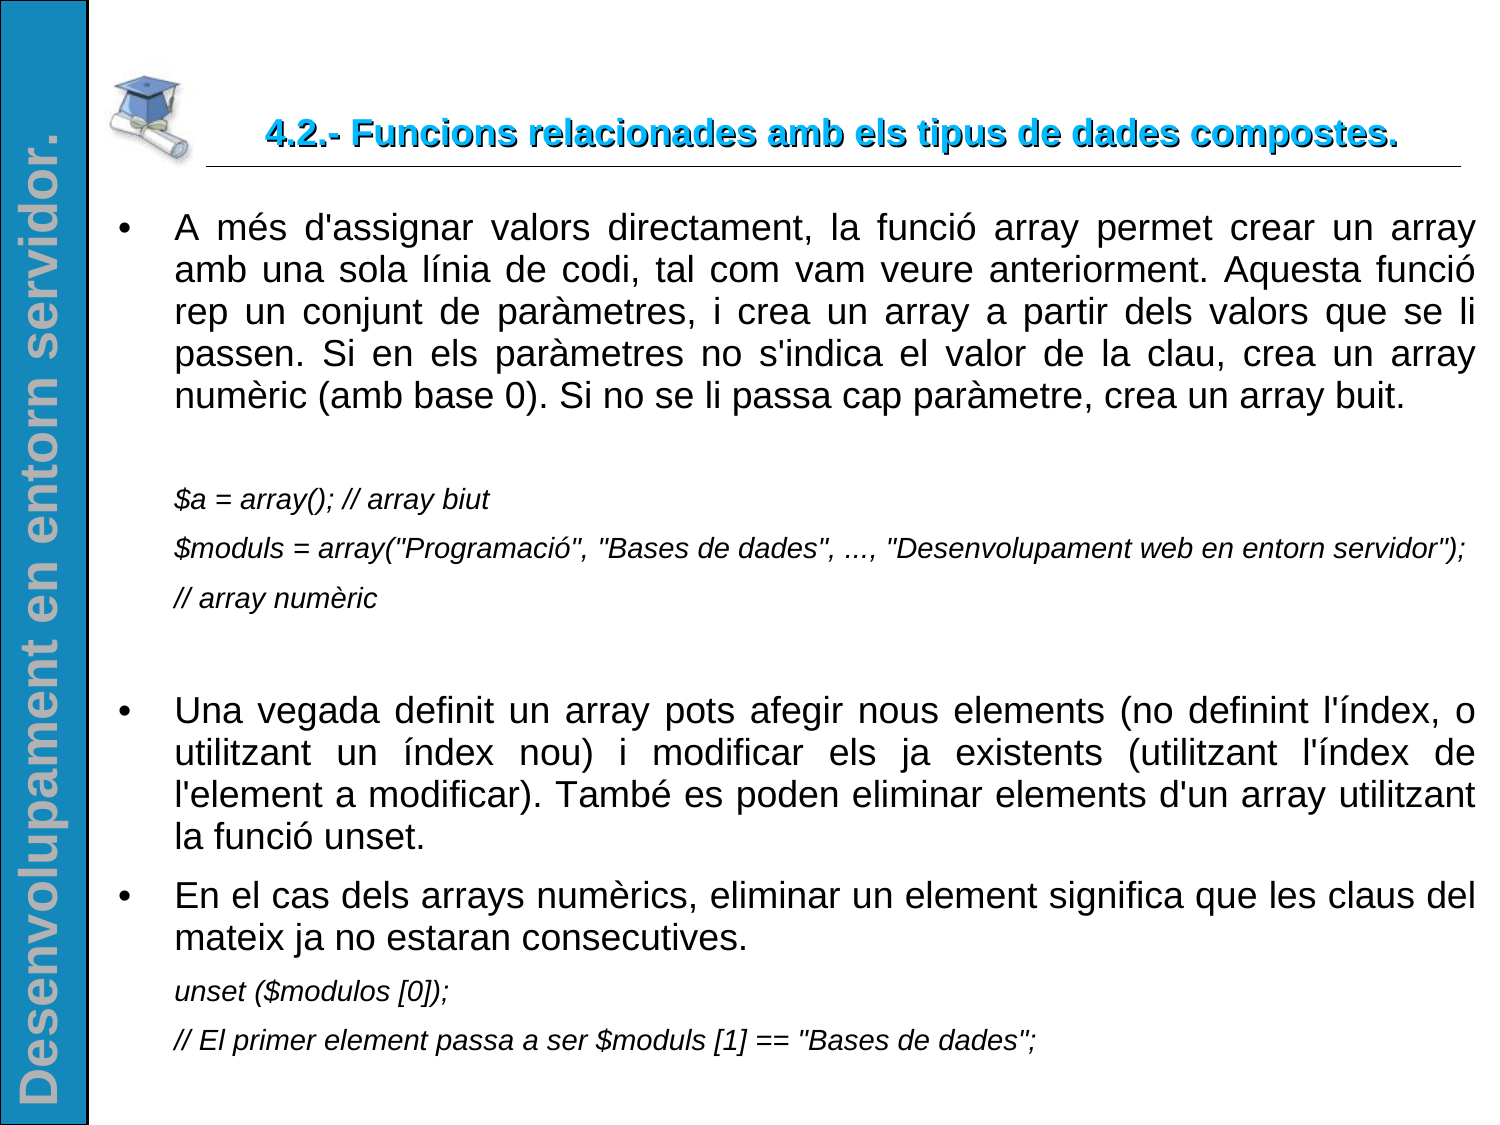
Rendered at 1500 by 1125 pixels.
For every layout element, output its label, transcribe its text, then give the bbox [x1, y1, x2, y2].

title 4.2.- Funcions relacionades amb els tipus de dades compostes. [206, 88, 1447, 178]
picture [93, 61, 206, 174]
list A més d'assignar valors directament, la funció array permet crear un array amb una sola línia de codi, tal com vam veure anteriorment. Aquesta funció rep un conjunt de paràmetres, i crea un array a partir dels valors que se li passen. Si en els paràmetres no s'indica el valor de la clau, crea un array numèric (amb base 0). Si no se li passa cap paràmetre, crea un array buit. $a = array(); // array biut $moduls = array("Programació", "Bases de dades", ..., "Desenvolupament web en entorn servidor"); // array numèric Una vegada definit un array pots afegir nous elements (no definint l'índex, o utilitzant un índex nou) i modificar els ja existents (utilitzant l'índex de l'element a modificar). També es poden eliminar elements d'un array utilitzant la funció unset. En el cas dels arrays numèrics, eliminar un element significa que les claus del mateix ja no estaran consecutives. unset ($modulos [0]); // El primer element passa a ser $moduls [1] == "Bases de dades"; [118, 206, 1477, 1063]
